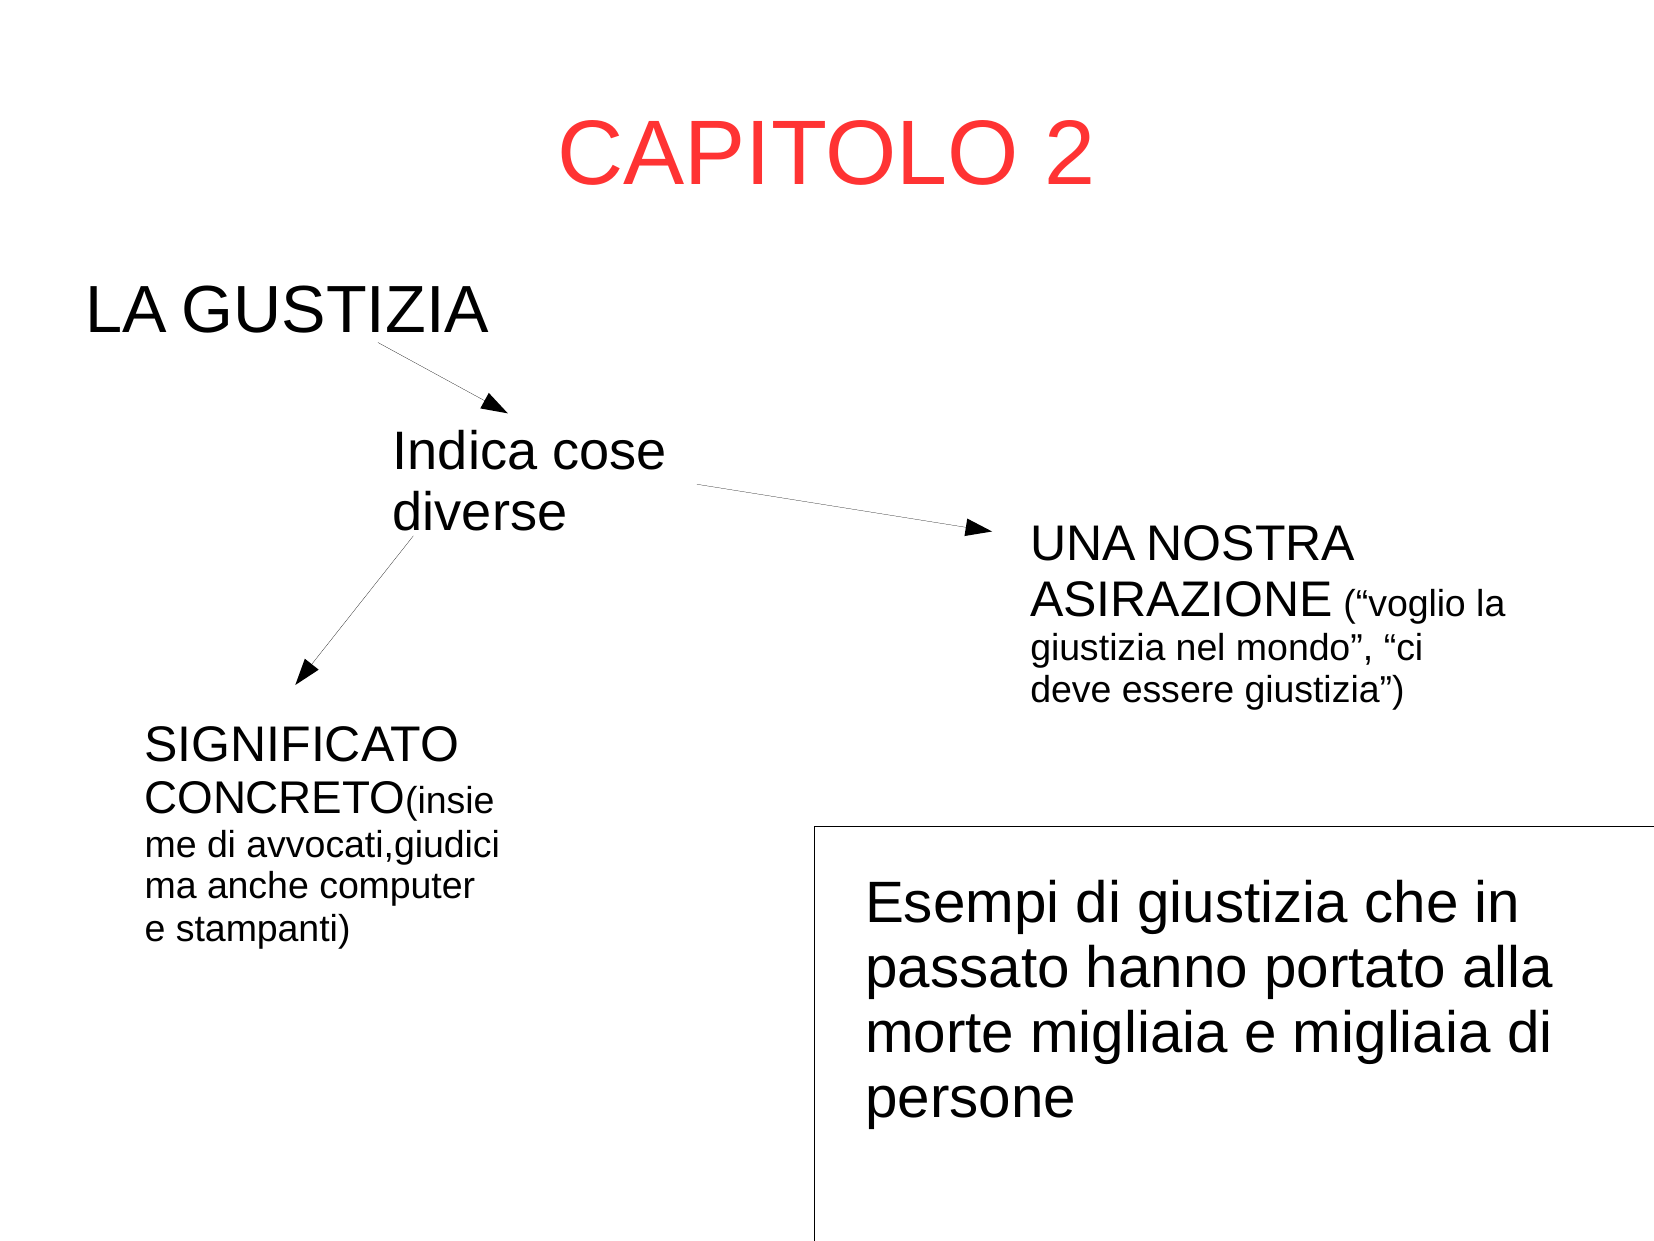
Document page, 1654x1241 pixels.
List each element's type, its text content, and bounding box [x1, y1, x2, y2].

text_box LA GUSTIZIA [70, 264, 1477, 355]
text_box Esempi di giustizia che in passato hanno portato alla morte migliaia e migliaia di persone [850, 862, 1619, 1138]
text_box UNA NOSTRA ASIRAZIONE (“voglio la giustizia nel mondo”, “ci deve essere giustizia”) [1015, 507, 1524, 719]
text_box SIGNIFICATO CONCRETO(insieme di avvocati,giudici ma anche computer e stampanti) [129, 708, 520, 957]
text_box Indica cose diverse [377, 413, 780, 610]
title CAPITOLO 2 [82, 49, 1571, 257]
